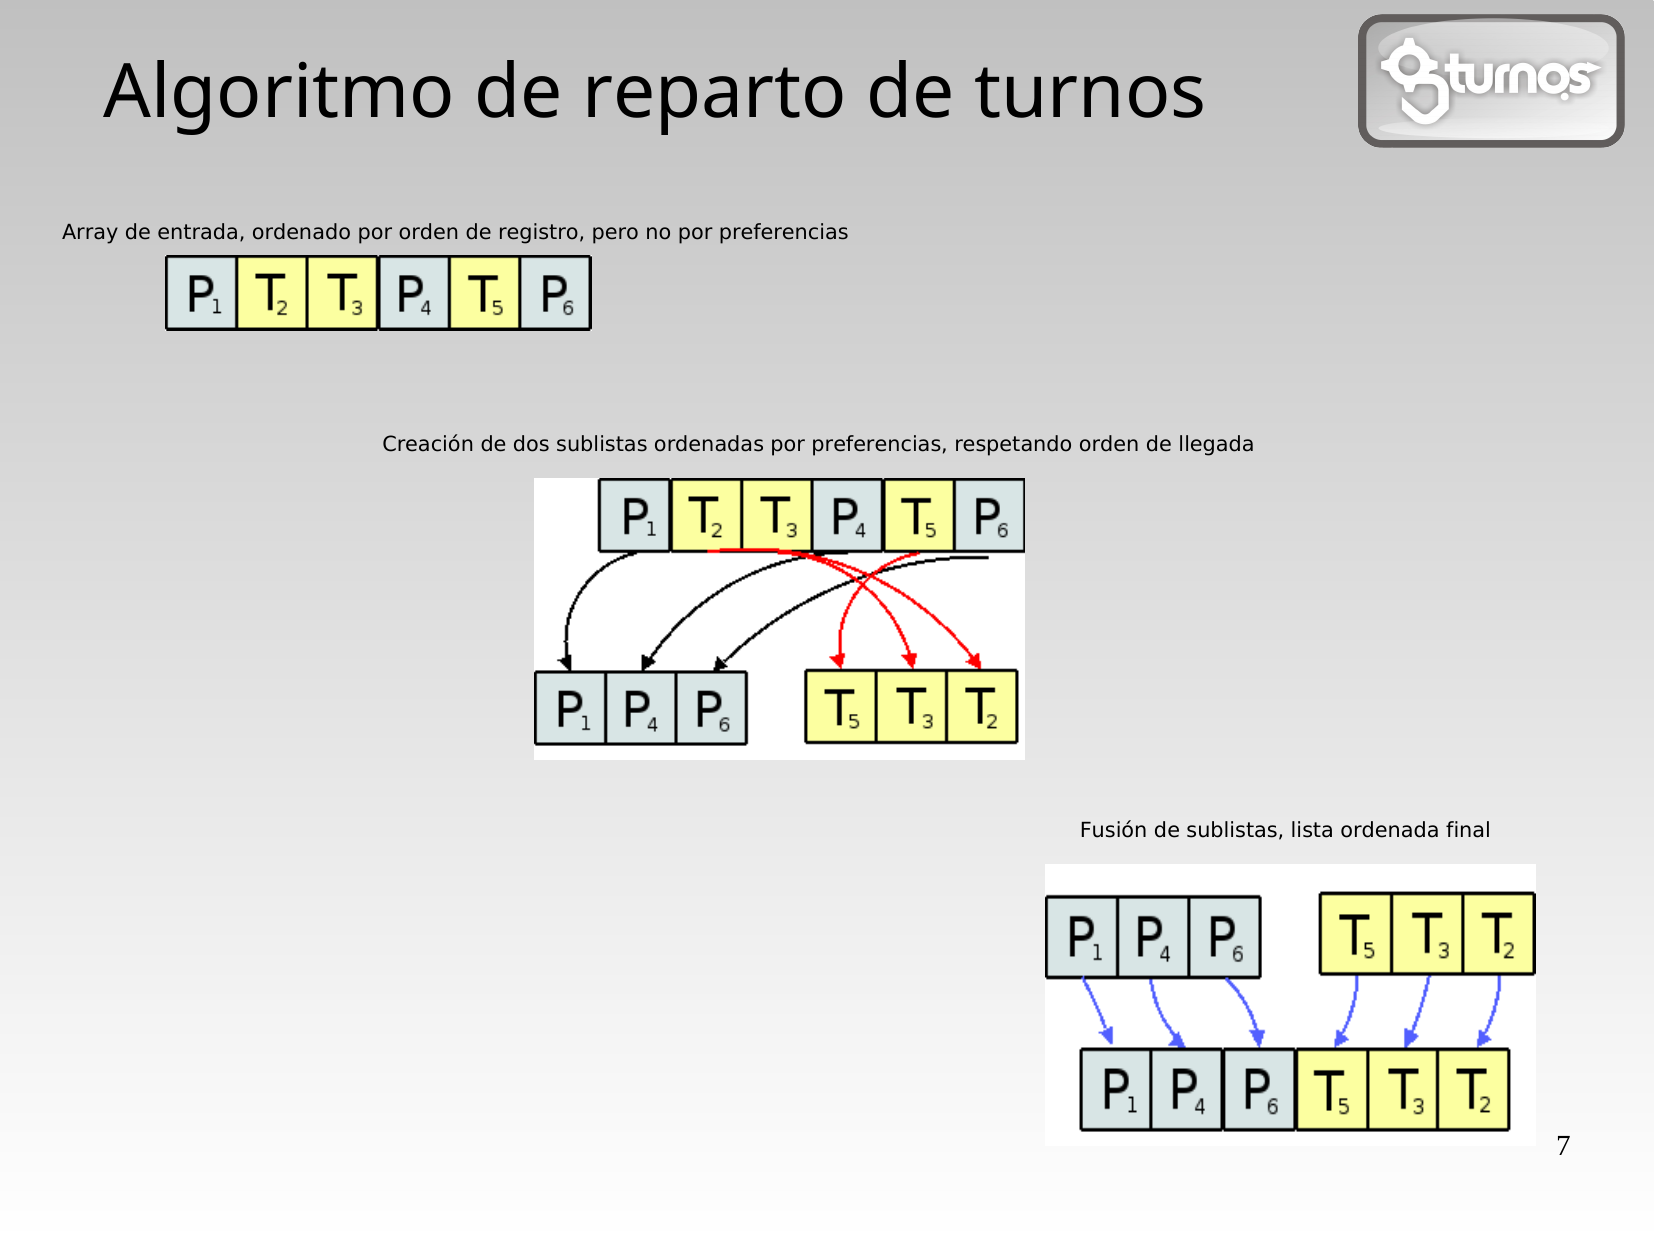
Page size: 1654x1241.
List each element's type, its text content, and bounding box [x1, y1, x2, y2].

picture [534, 478, 1025, 760]
picture [1045, 864, 1536, 1146]
text_box Algoritmo de reparto de turnos [88, 29, 1164, 132]
text_box Fusión de sublistas, lista ordenada final [1065, 811, 1506, 851]
text_box Array de entrada, ordenado por orden de registro, pero no por preferencias [47, 212, 864, 252]
picture [1358, 14, 1625, 148]
text_box Creación de dos sublistas ordenadas por preferencias, respetando orden de llegada [367, 425, 1270, 465]
picture [165, 255, 592, 331]
